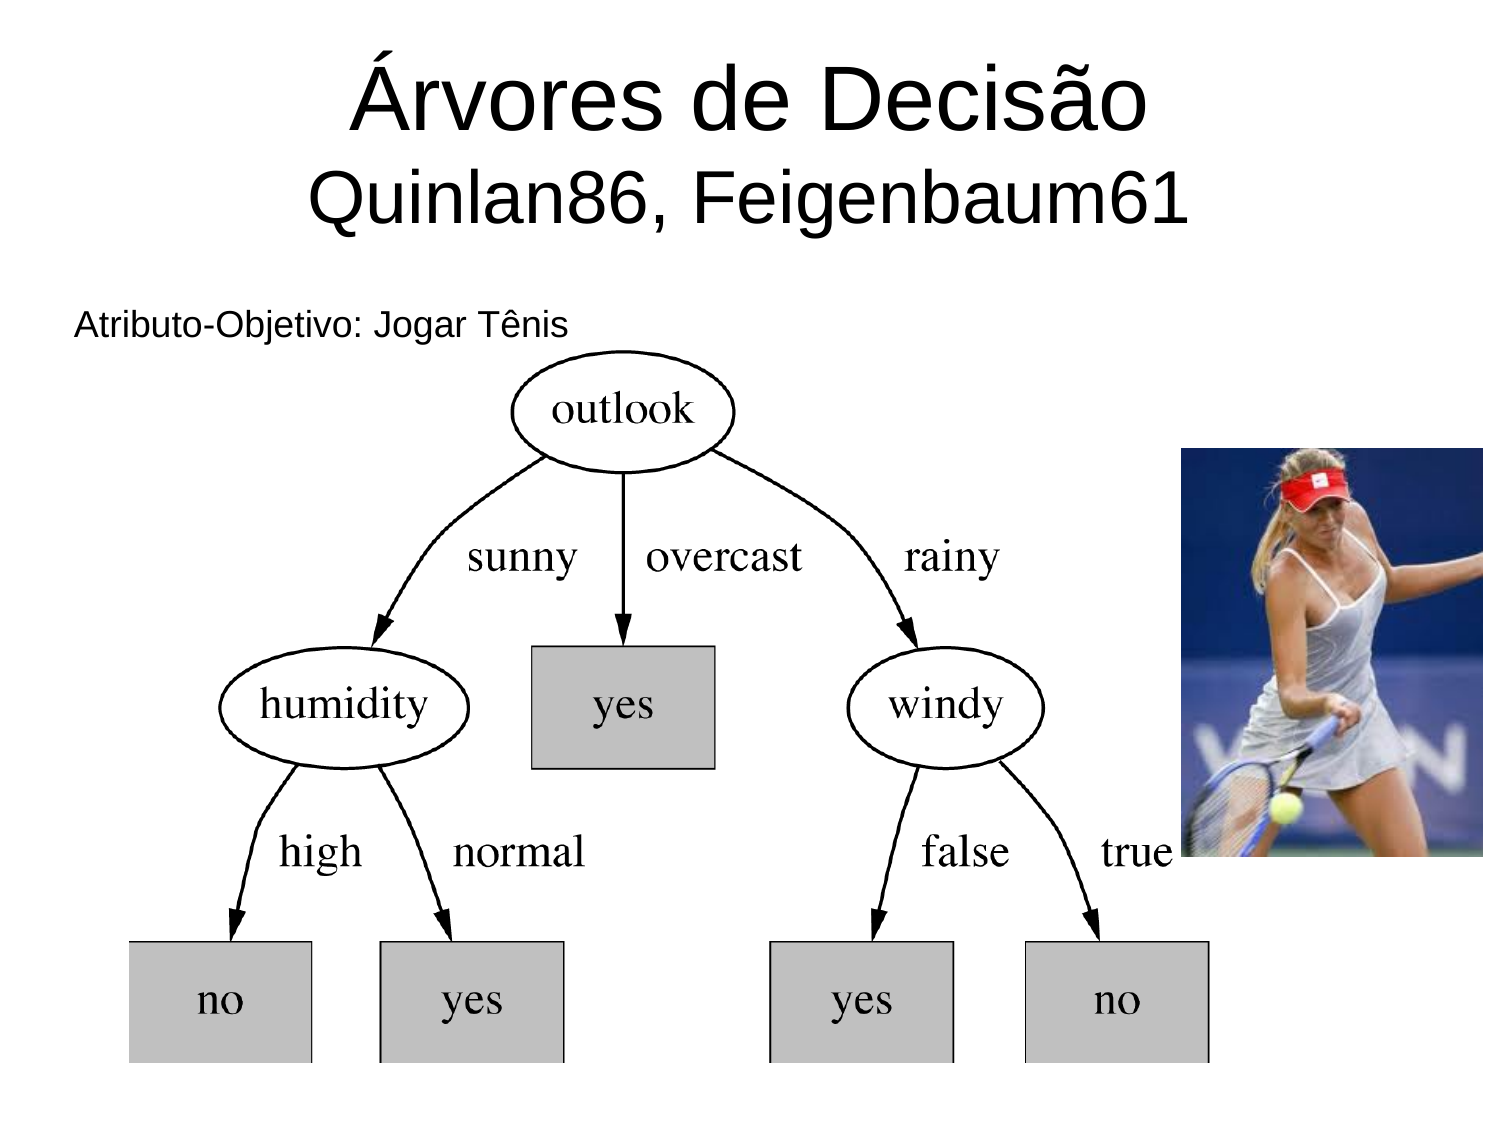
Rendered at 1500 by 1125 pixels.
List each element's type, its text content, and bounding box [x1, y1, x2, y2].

title Árvores de Decisão Quinlan86, Feigenbaum61 [75, 31, 1426, 247]
picture [129, 348, 1483, 1063]
text_box Atributo-Objetivo: Jogar Tênis [59, 292, 585, 353]
